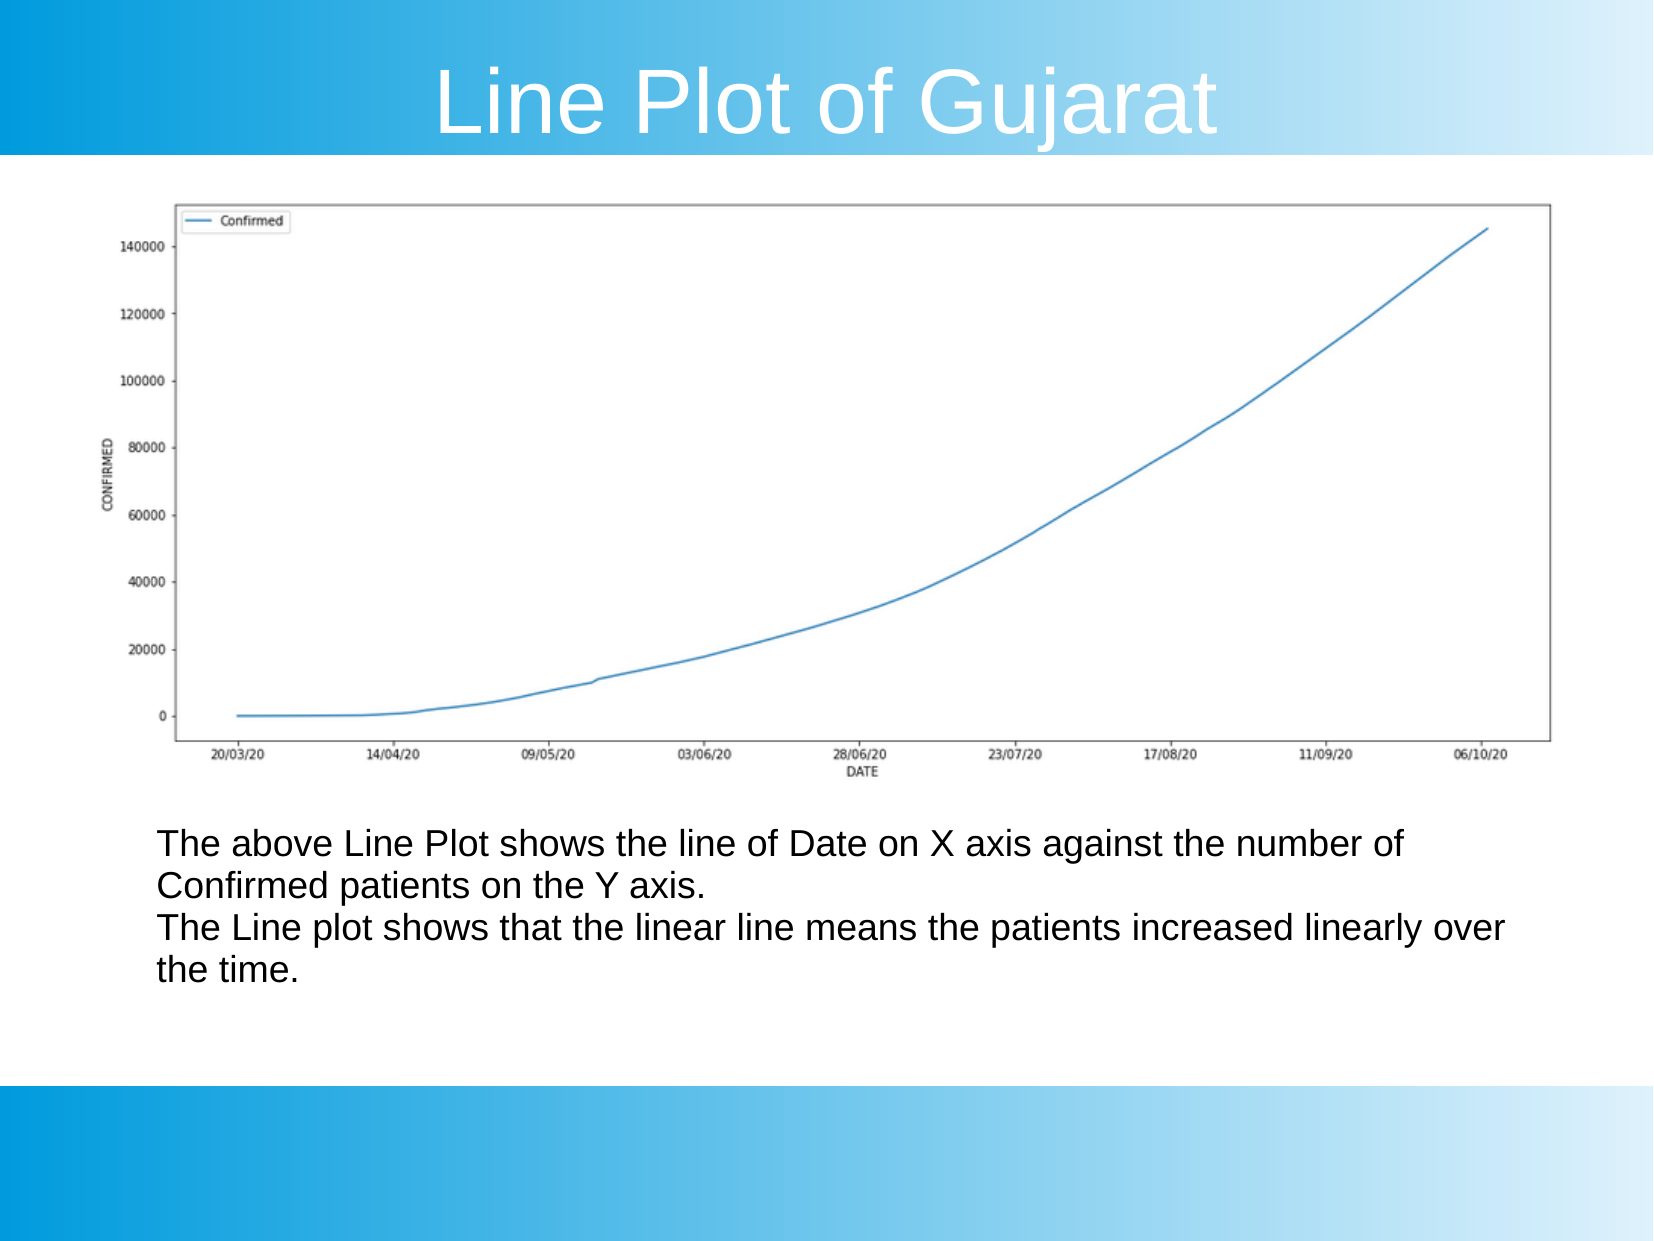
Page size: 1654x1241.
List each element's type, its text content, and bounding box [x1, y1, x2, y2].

text_box The above Line Plot shows the line of Date on X axis against the number of Confirmed patients on the Y axis. The Line plot shows that the linear line means the patients increased linearly over the time. [141, 814, 1536, 998]
picture [94, 190, 1583, 780]
title Line Plot of Gujarat [82, 49, 1571, 155]
